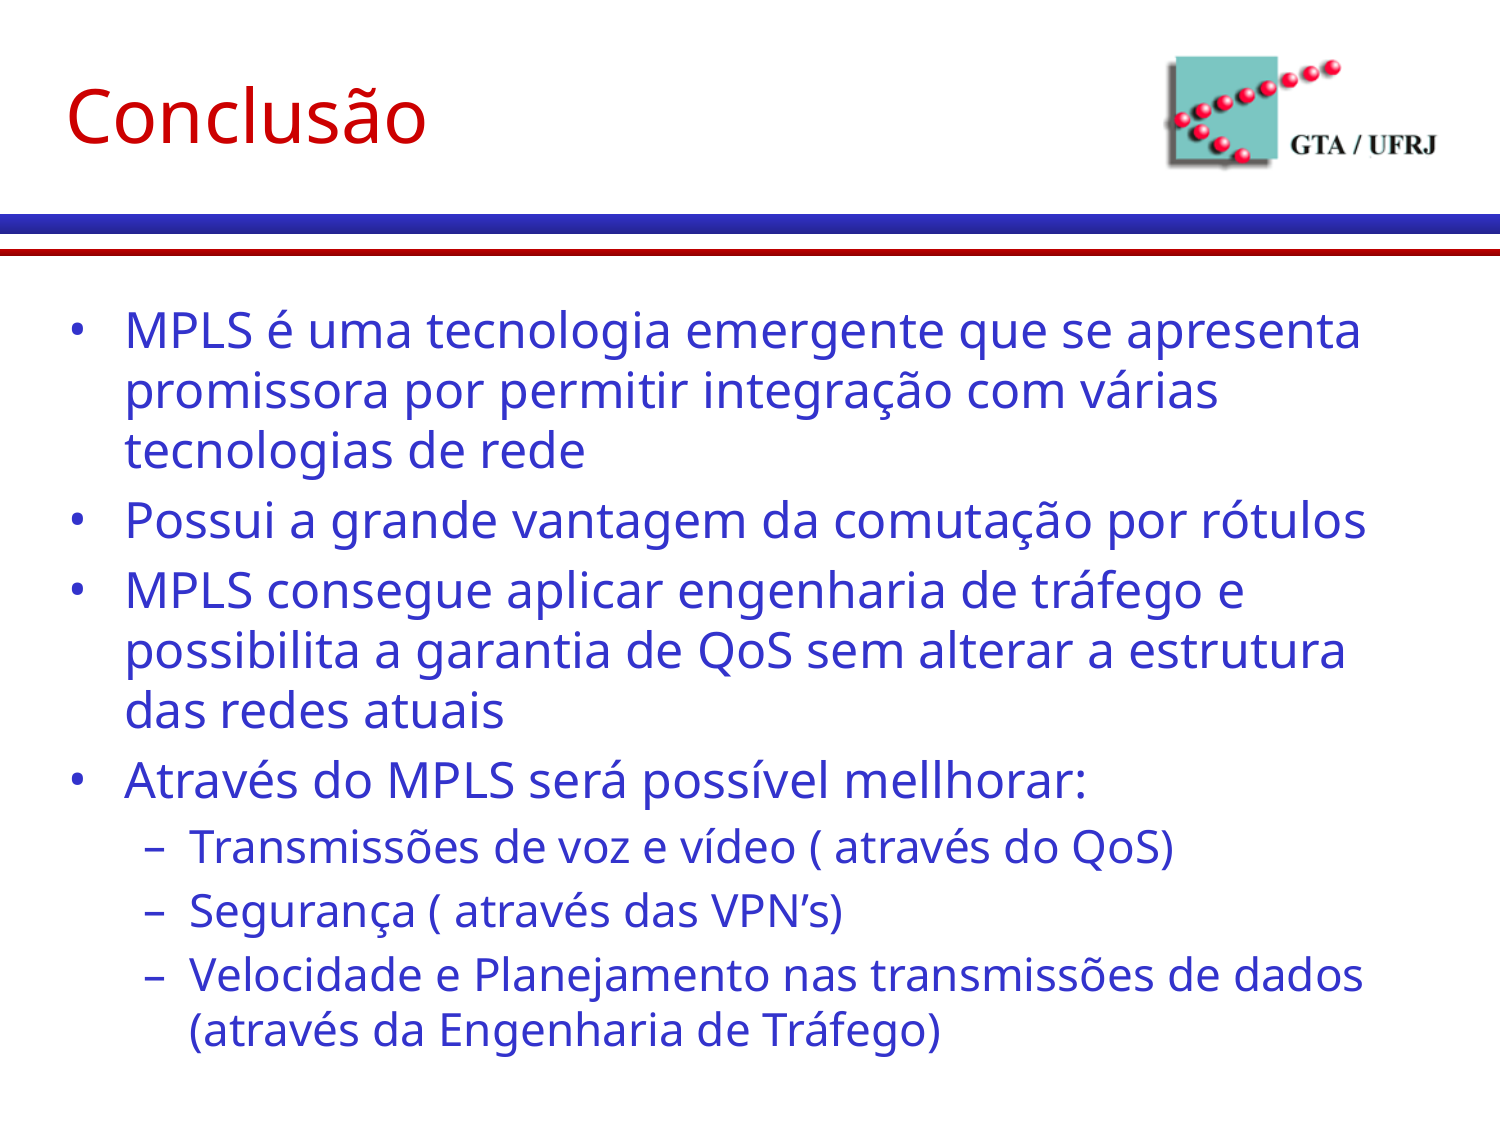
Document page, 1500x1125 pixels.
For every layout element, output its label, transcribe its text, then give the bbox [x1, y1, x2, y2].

list MPLS é uma tecnologia emergente que se apresenta promissora por permitir integração com várias tecnologias de rede Possui a grande vantagem da comutação por rótulos MPLS consegue aplicar engenharia de tráfego e possibilita a garantia de QoS sem alterar a estrutura das redes atuais Através do MPLS será possível mellhorar: Transmissões de voz e vídeo ( através do QoS) Segurança ( através das VPN’s) Velocidade e Planejamento nas transmissões de dados (através da Engenharia de Tráfego) [53, 290, 1447, 1083]
title Conclusão [50, 37, 1374, 189]
picture [1374, 50, 1446, 174]
